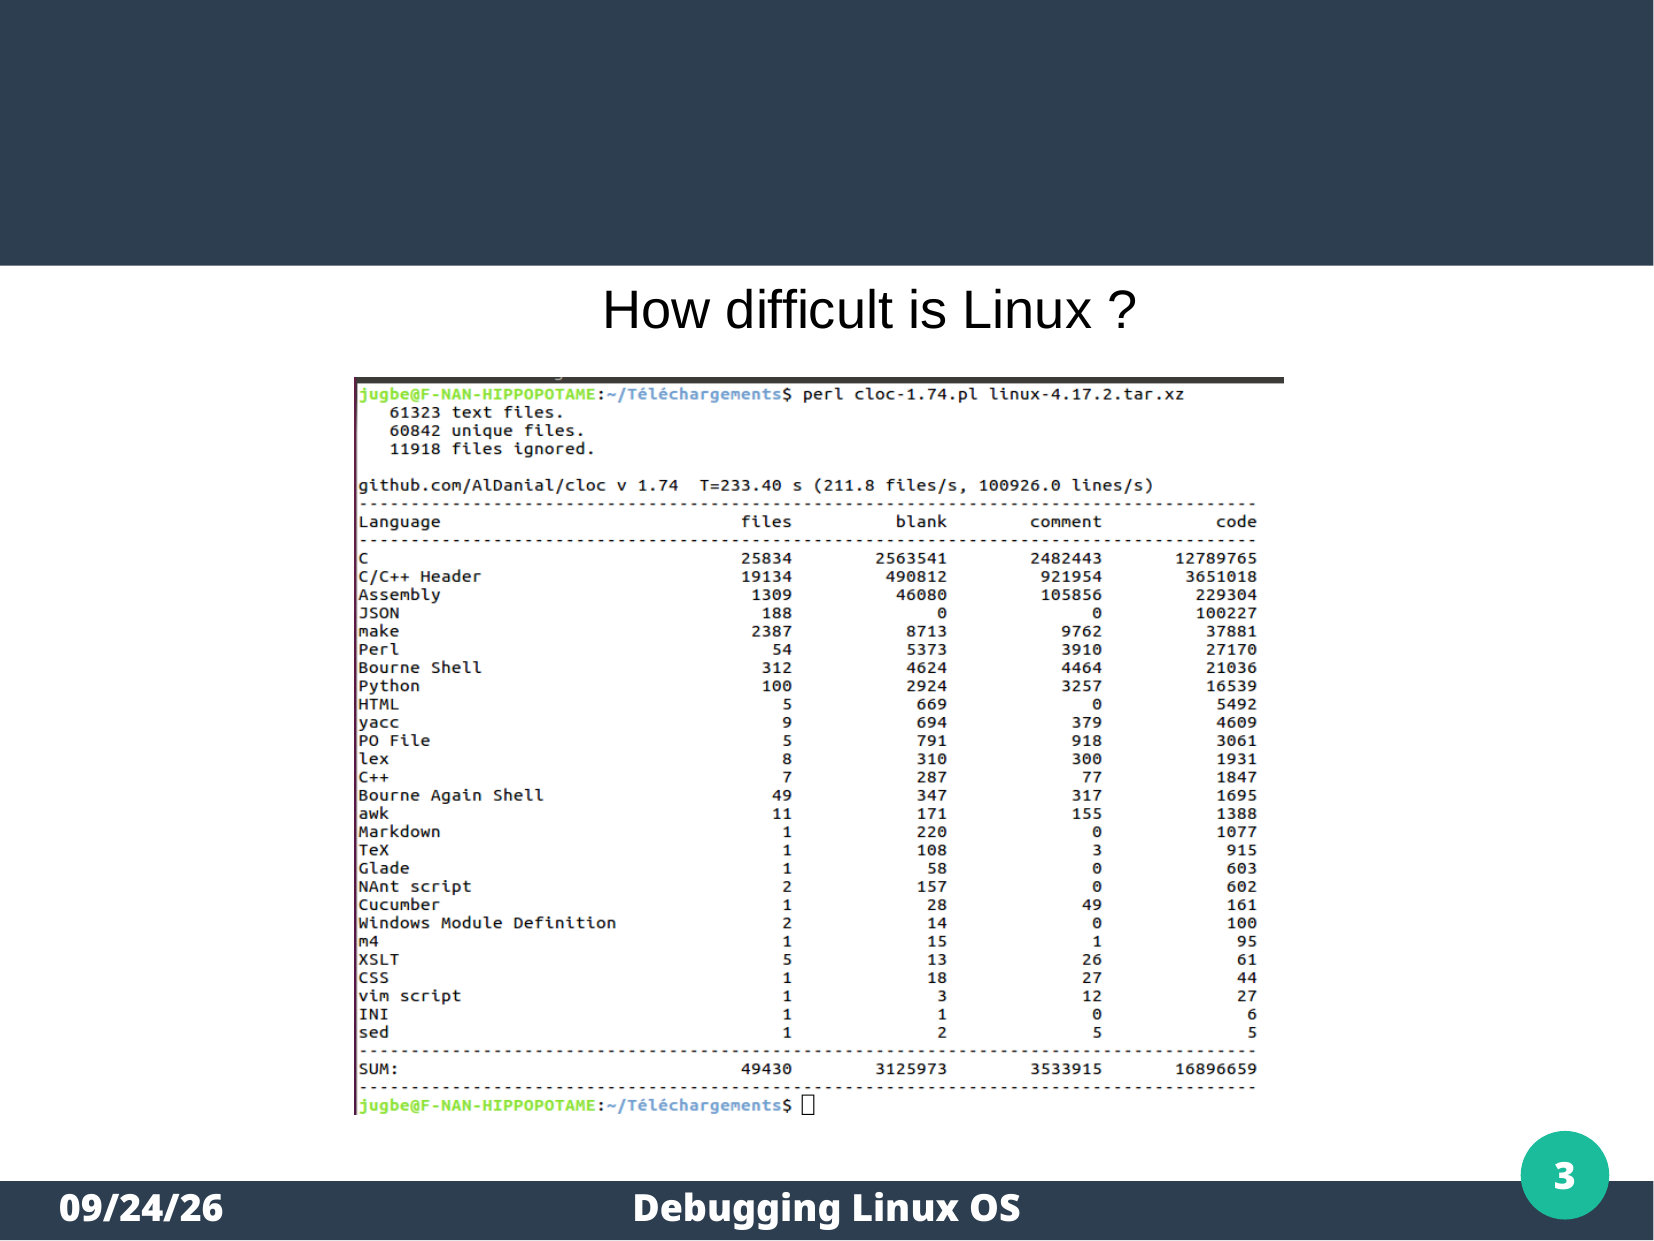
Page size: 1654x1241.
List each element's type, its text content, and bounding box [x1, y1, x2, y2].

text_box How difficult is Linux ? [366, 271, 1241, 352]
picture [354, 377, 1284, 1115]
